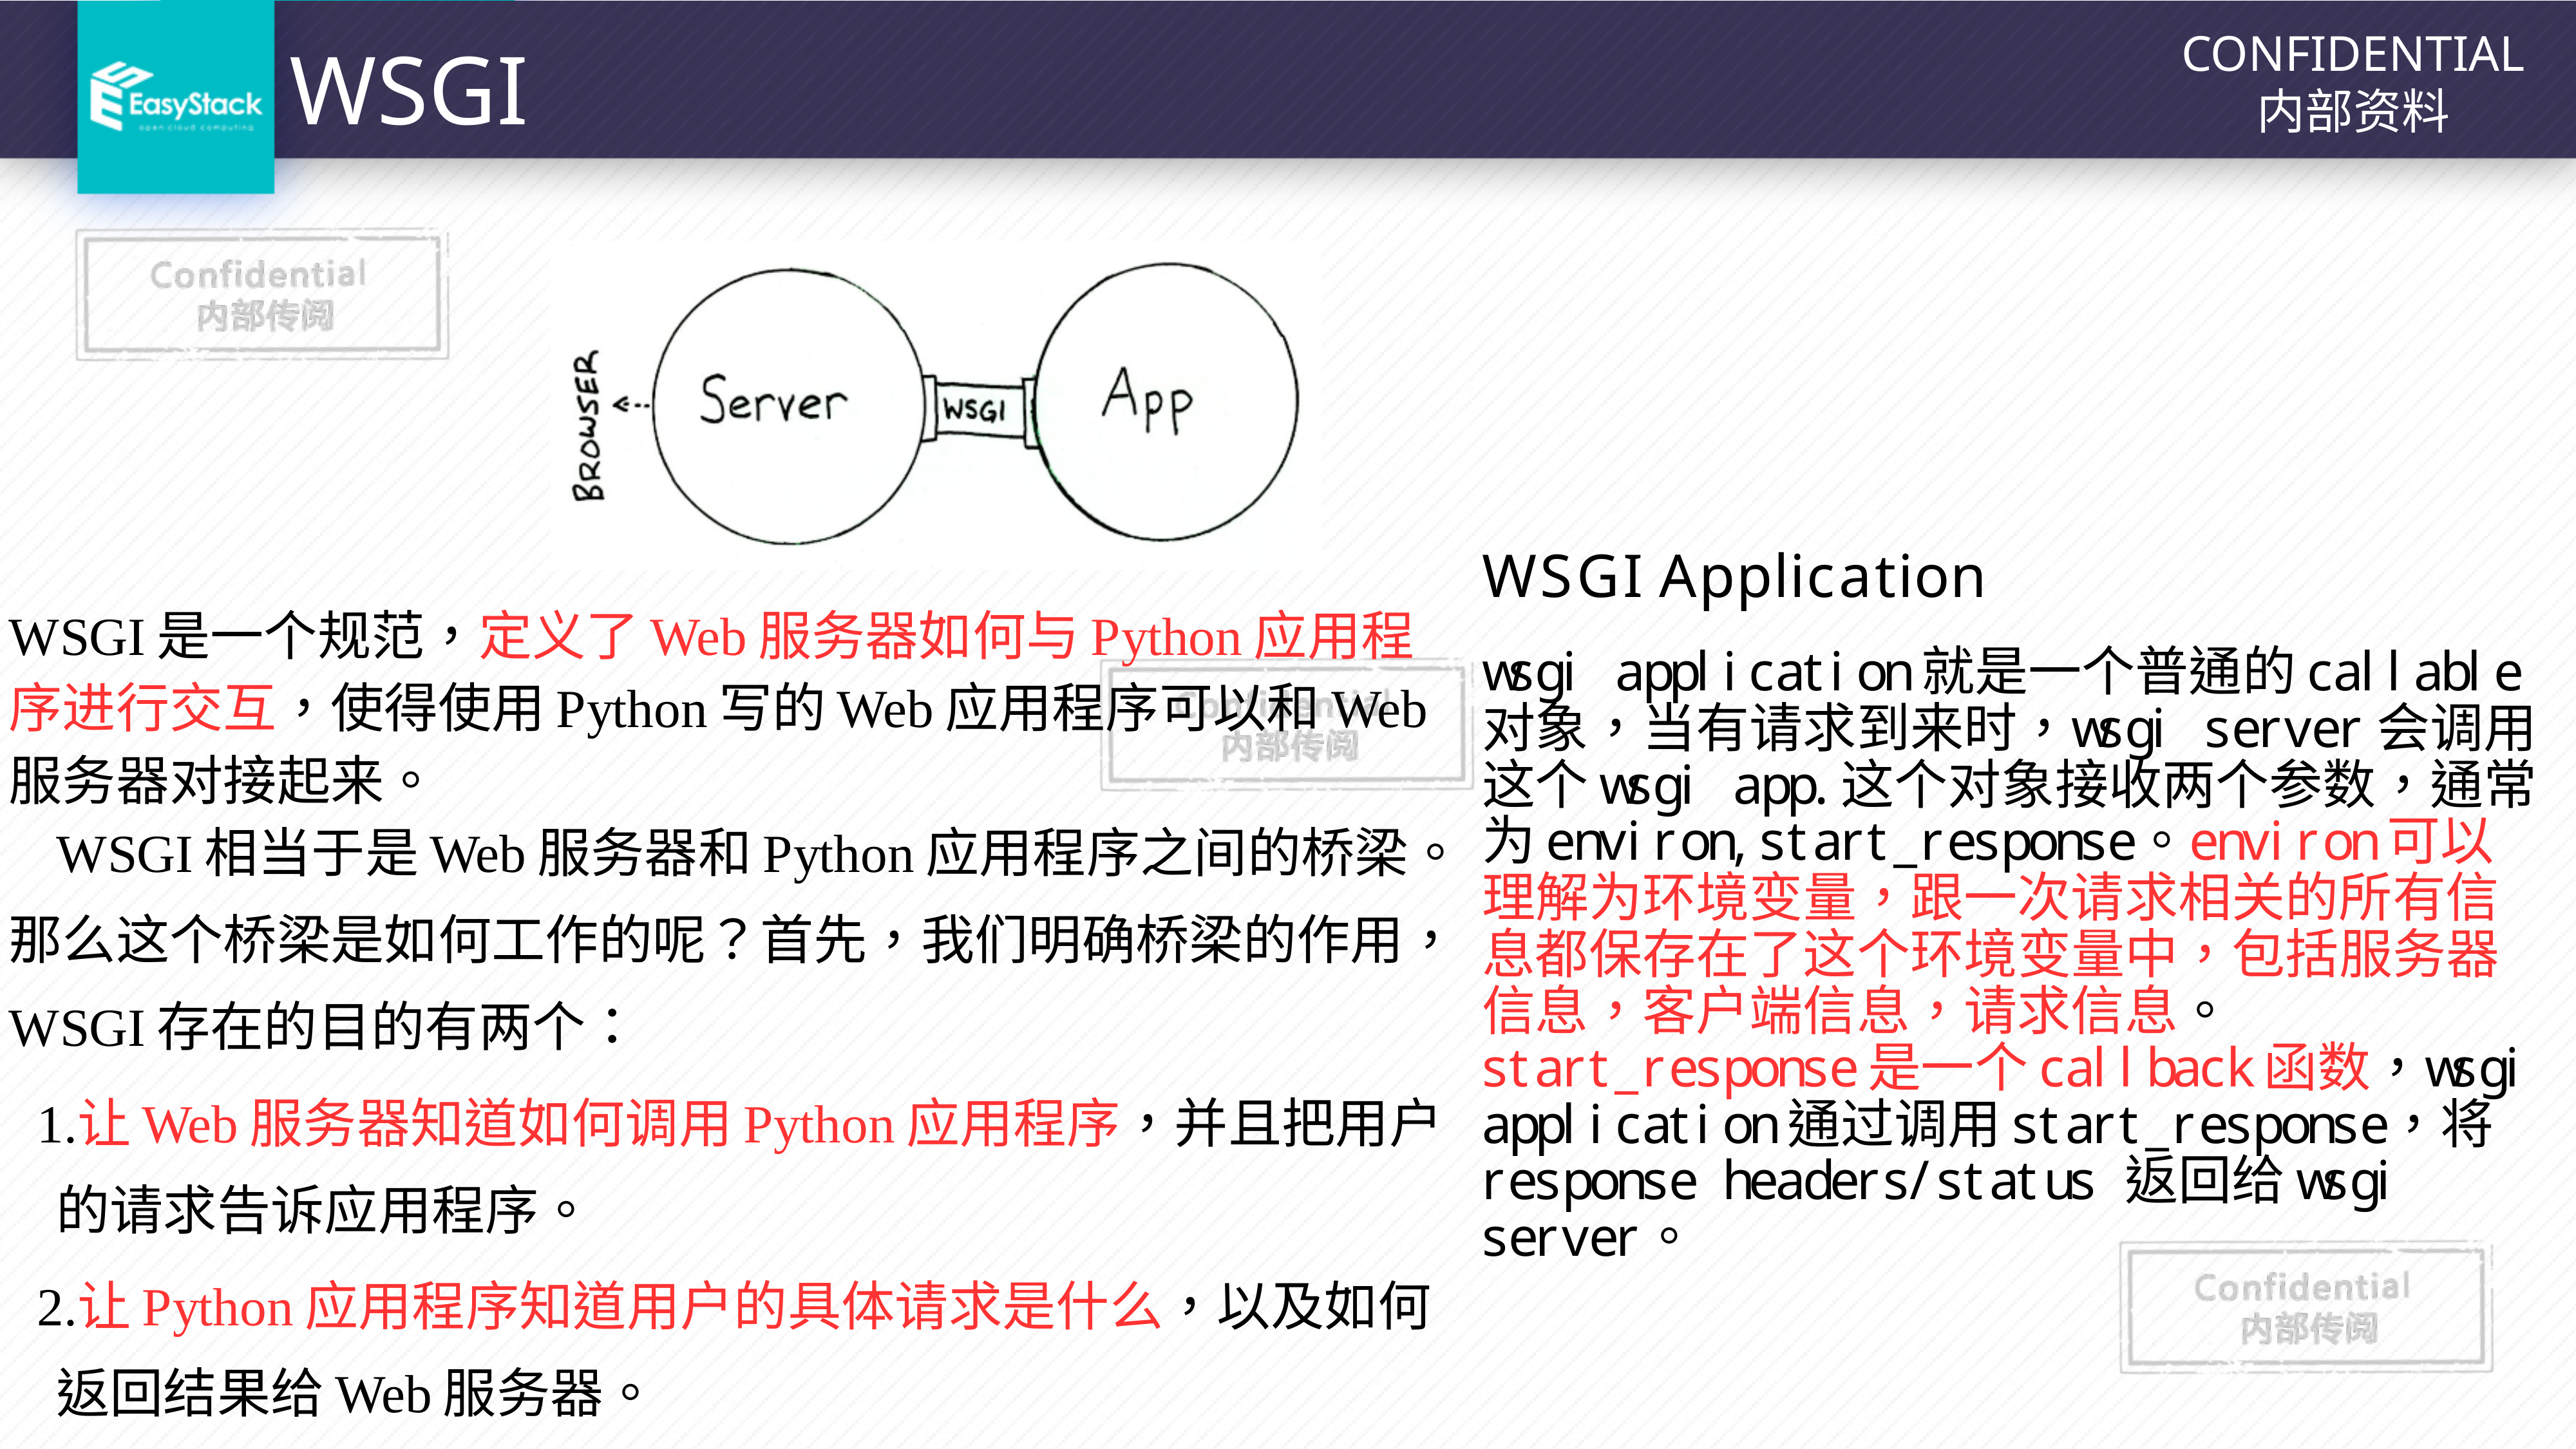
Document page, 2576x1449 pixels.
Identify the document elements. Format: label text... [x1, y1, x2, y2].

chart [7, 598, 1446, 1443]
picture [0, 0, 2576, 1449]
text_box WSGI [280, 19, 887, 147]
chart [1481, 542, 2541, 1295]
